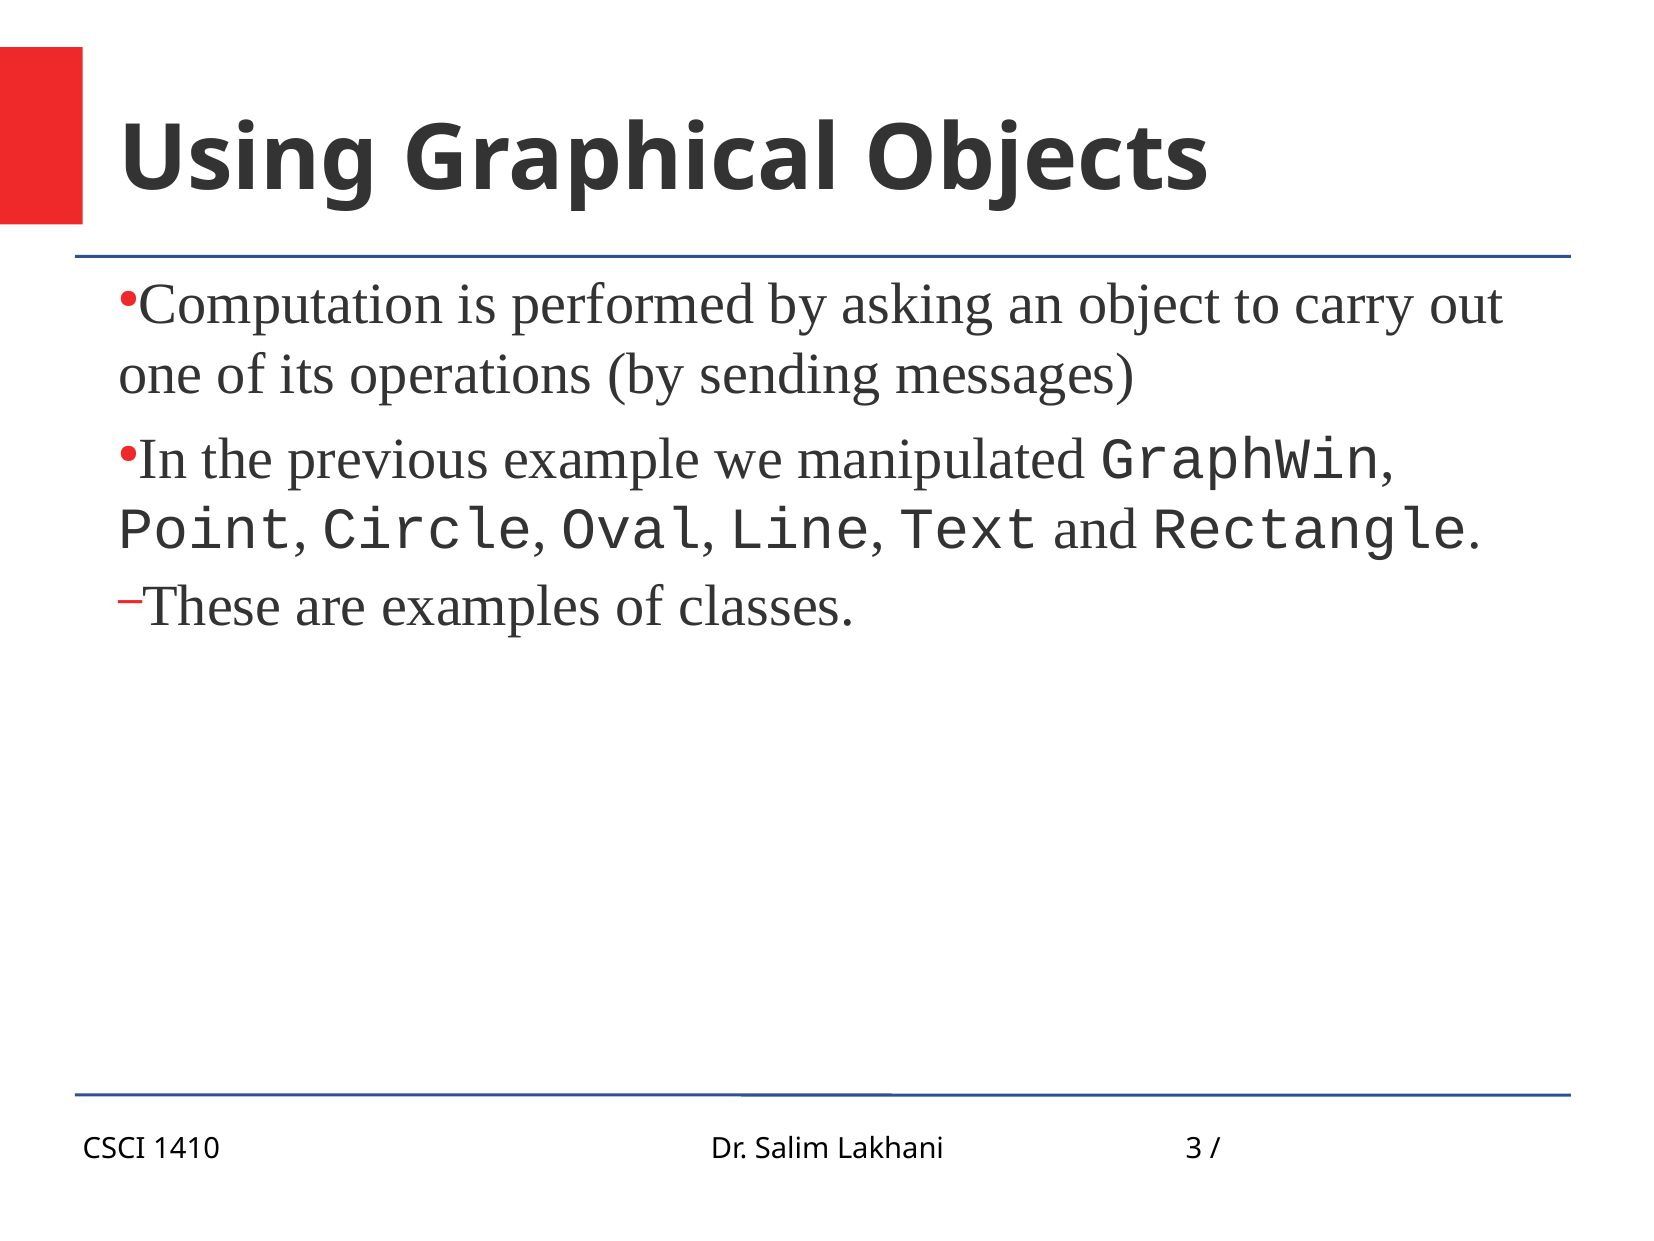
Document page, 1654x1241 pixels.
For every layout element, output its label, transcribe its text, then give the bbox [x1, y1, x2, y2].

text_box CSCI 1410 [82, 1129, 468, 1216]
list Computation is performed by asking an object to carry out one of its operations (by sending messages) In the previous example we manipulated GraphWin, Point, Circle, Oval, Line, Text and Rectangle. These are examples of classes. [118, 265, 1536, 1081]
text_box Dr. Salim Lakhani [565, 1129, 1090, 1216]
title Using Graphical Objects [118, 49, 1571, 257]
text_box / [1185, 1129, 1571, 1216]
